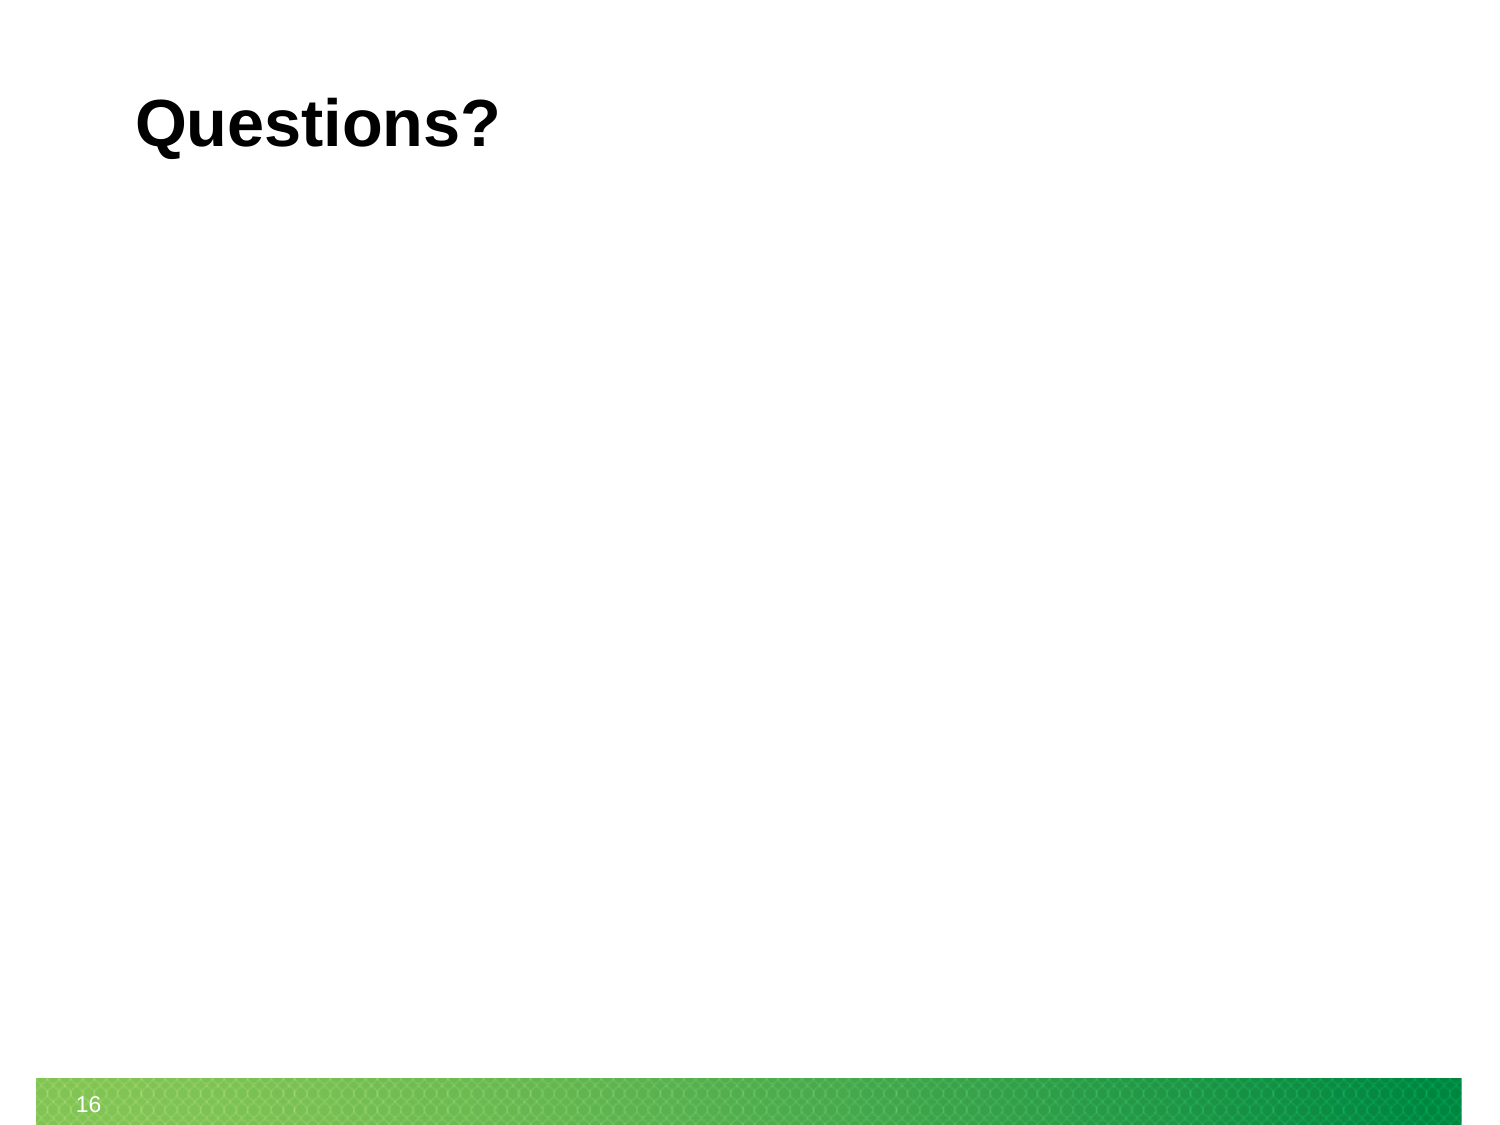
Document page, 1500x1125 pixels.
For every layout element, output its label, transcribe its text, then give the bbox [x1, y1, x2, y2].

picture [36, 1078, 1462, 1125]
title Questions? [135, 41, 1372, 204]
